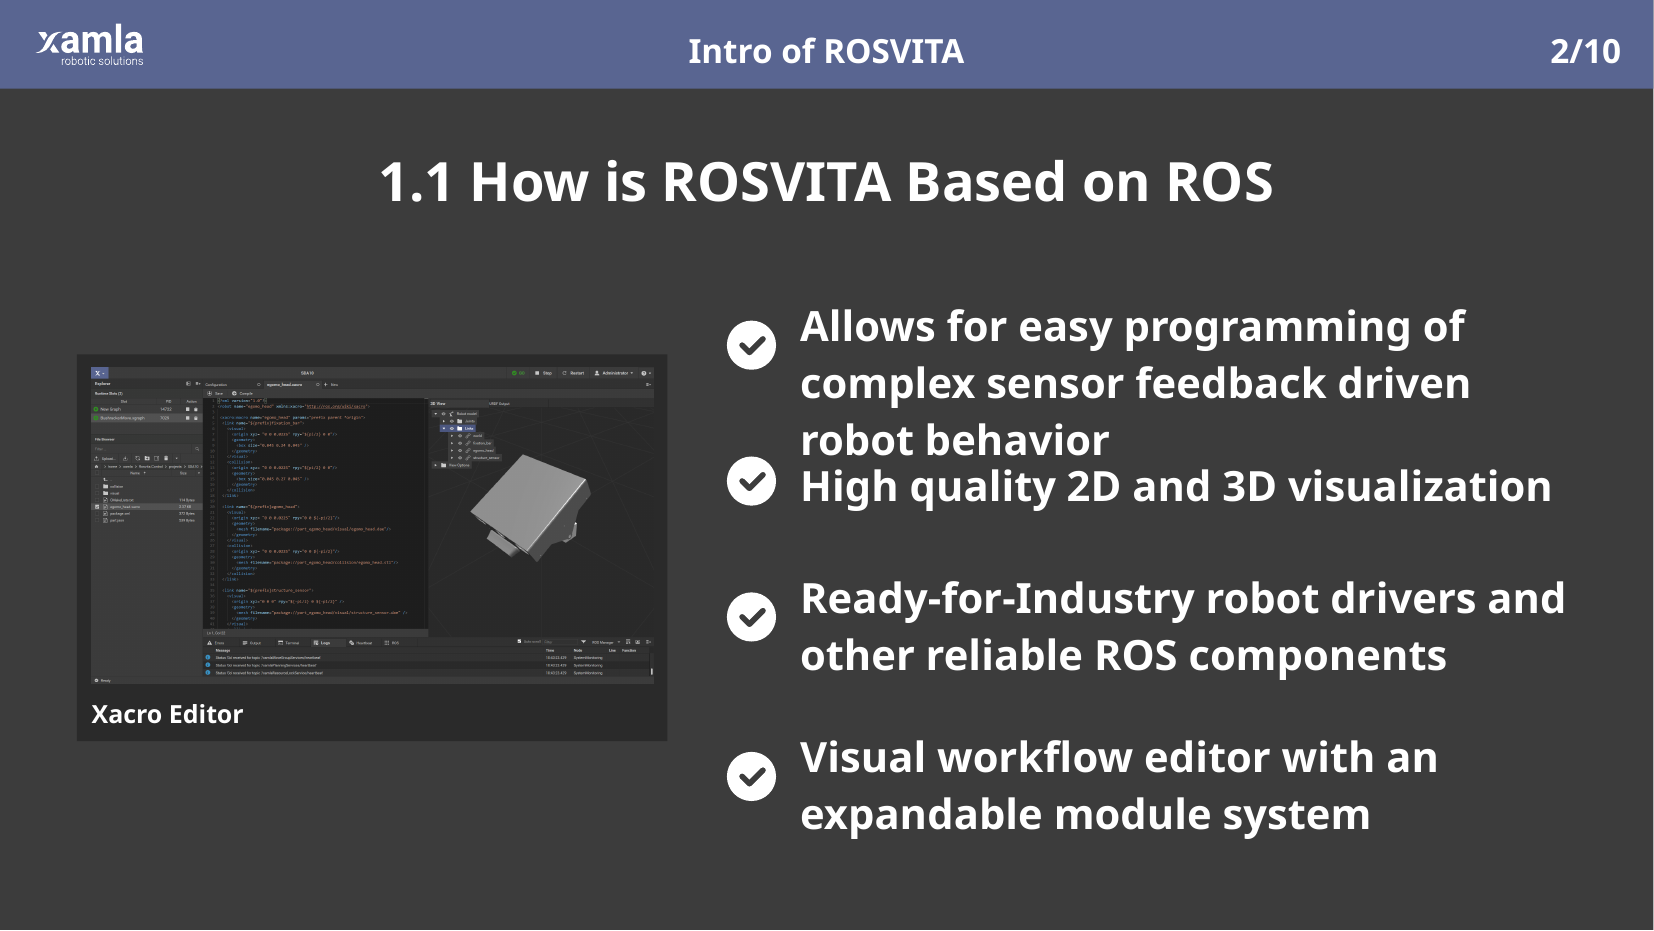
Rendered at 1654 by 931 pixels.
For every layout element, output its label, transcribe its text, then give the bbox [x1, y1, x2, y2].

text_box Visual workflow editor with an expandable module system [785, 720, 1589, 839]
text_box Ready-for-Industry robot drivers and other reliable ROS components [785, 561, 1589, 680]
text_box High quality 2D and 3D visualization [785, 448, 1589, 514]
picture [35, 23, 143, 65]
text_box [76, 354, 668, 742]
picture [726, 591, 777, 643]
text_box 1.1 How is ROSVITA Based on ROS [188, 135, 1465, 215]
picture [91, 367, 654, 684]
picture [726, 320, 777, 371]
text_box [0, 0, 1654, 89]
picture [726, 751, 777, 802]
picture [726, 455, 777, 507]
text_box 2/10 [1511, 20, 1636, 75]
text_box Xacro Editor [76, 689, 644, 734]
text_box Allows for easy programming of complex sensor feedback driven robot behavior [785, 289, 1589, 408]
text_box Intro of ROSVITA [296, 20, 1357, 75]
